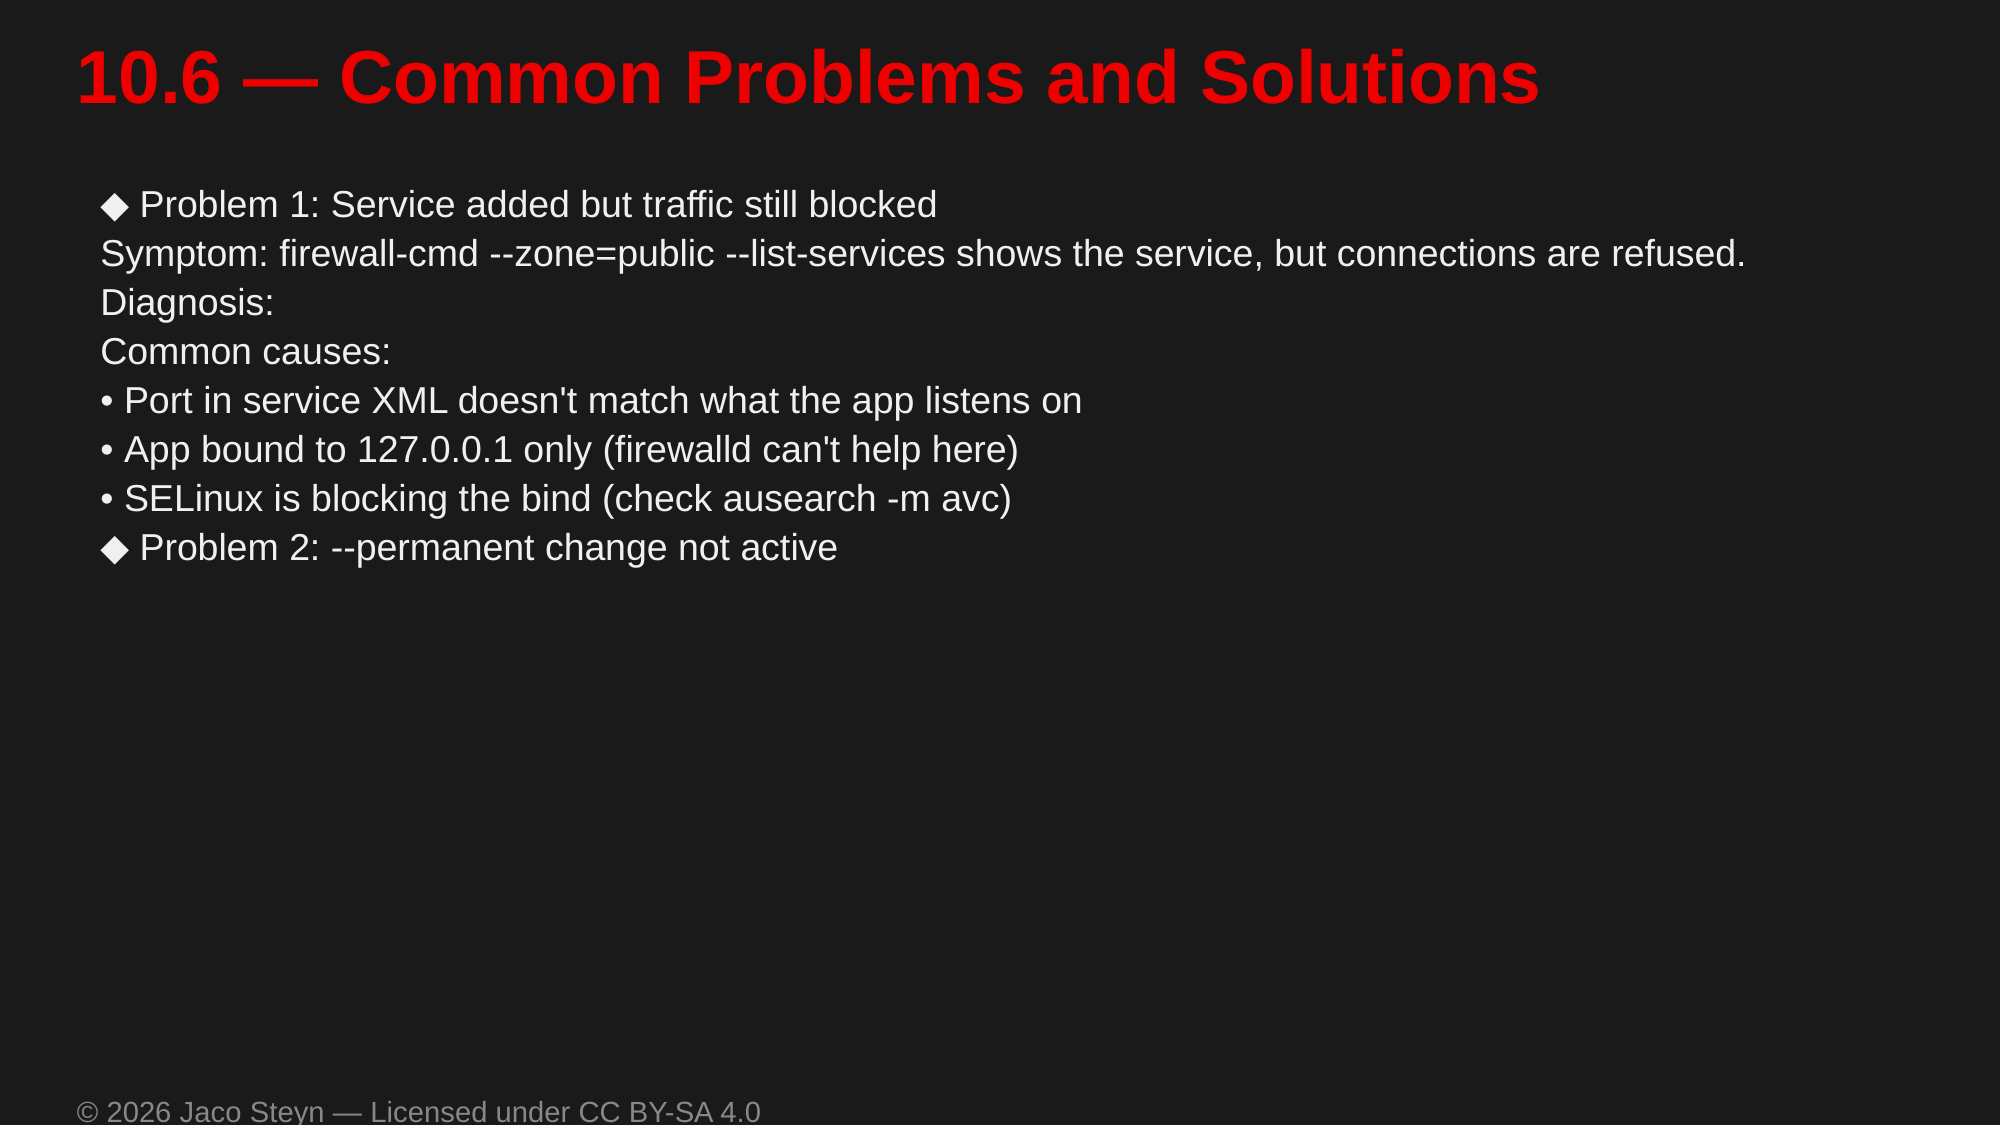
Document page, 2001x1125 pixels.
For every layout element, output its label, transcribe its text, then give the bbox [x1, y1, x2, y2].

text_box 10.6 — Common Problems and Solutions [59, 23, 1942, 154]
text_box ◆ Problem 1: Service added but traffic still blocked Symptom: firewall-cmd --zone=public --list-services shows the service, but connections are refused. Diagnosis: Common causes: • Port in service XML doesn't match what the app listens on • App bound to 127.0.0.1 only (firewalld can't help here) • SELinux is blocking the bind (check ausearch -m avc) ◆ Problem 2: --permanent change not active [59, 171, 1942, 1083]
text_box © 2026 Jaco Steyn — Licensed under CC BY-SA 4.0 [59, 1083, 1942, 1120]
